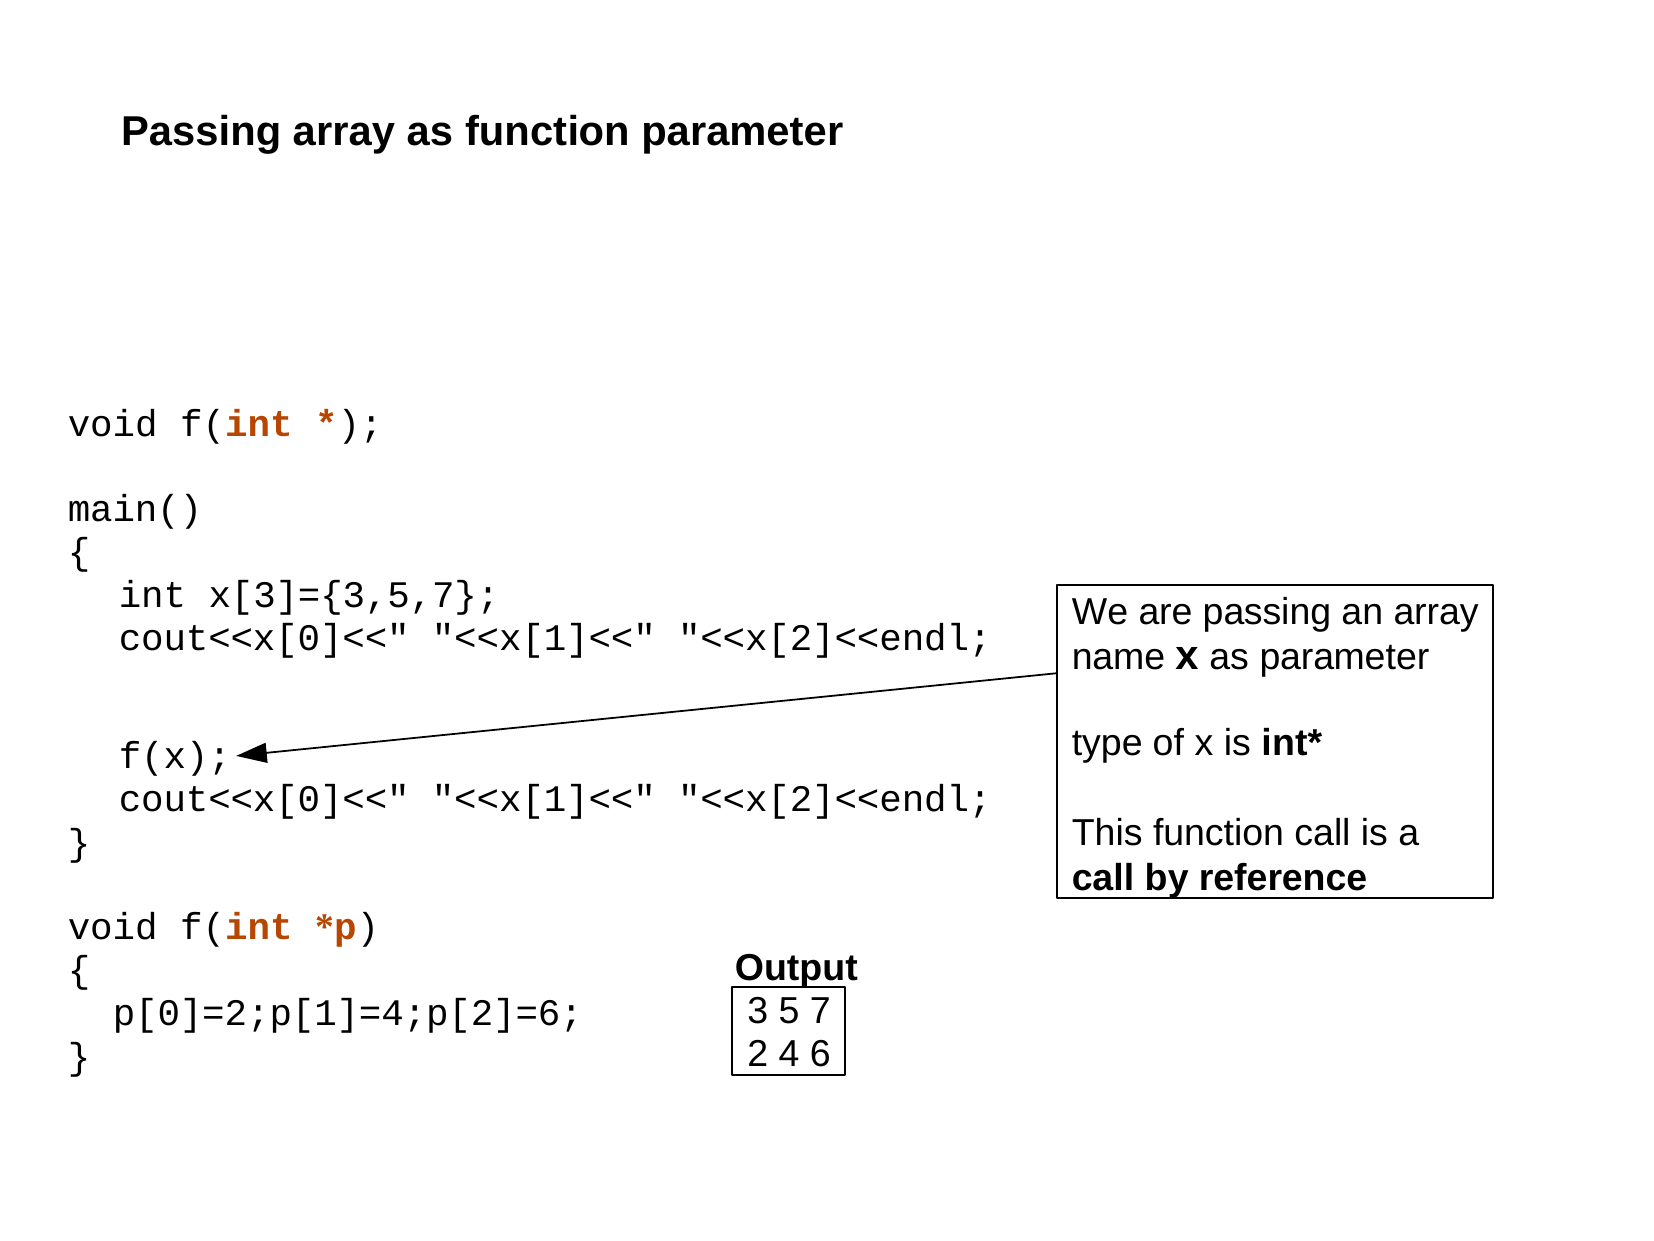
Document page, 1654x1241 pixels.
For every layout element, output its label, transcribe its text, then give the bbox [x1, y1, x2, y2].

text_box f(x); cout<<x[0]<<" "<<x[1]<<" "<<x[2]<<endl; [116, 732, 993, 821]
text_box main() { [65, 484, 205, 573]
text_box } [65, 817, 93, 863]
text_box 3 5 7 2 4 6 [731, 986, 845, 1076]
text_box We are passing an array name x as parameter type of x is int* This function call is a call by reference [1056, 585, 1494, 899]
text_box void f(int *p) { p[0]=2;p[1]=4;p[2]=6; } [65, 903, 588, 1077]
title Passing array as function parameter [71, 62, 1582, 155]
text_box Output [732, 942, 861, 988]
text_box void f(int *); [65, 399, 408, 445]
text_box int x[3]={3,5,7}; cout<<x[0]<<" "<<x[1]<<" "<<x[2]<<endl; [116, 570, 1004, 673]
